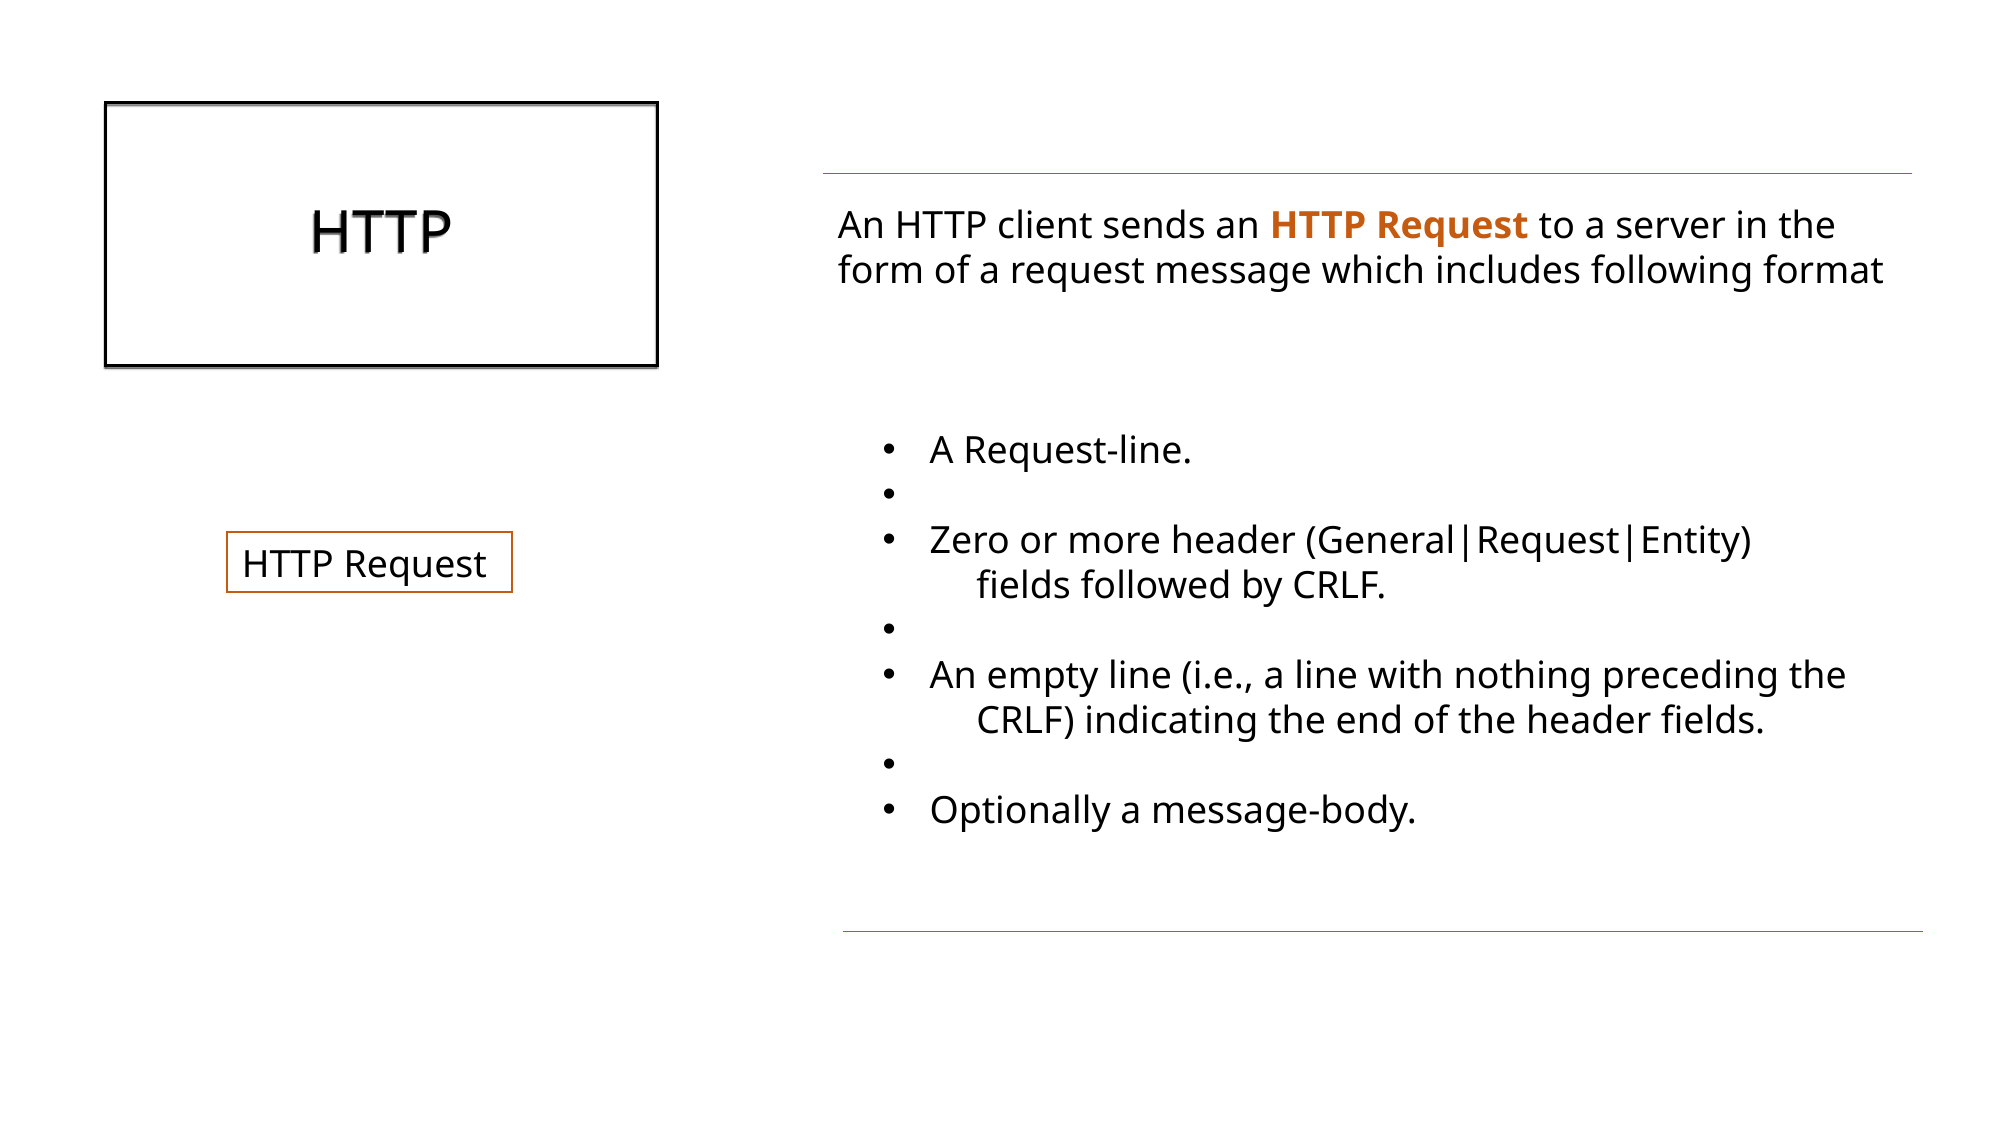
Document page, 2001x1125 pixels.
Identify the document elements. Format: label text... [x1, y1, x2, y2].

title HTTP [105, 102, 658, 366]
text_box An HTTP client sends an HTTP Request to a server in the form of a request message which includes following format [822, 193, 1919, 345]
text_box A Request-line. Zero or more header (General|Request|Entity) fields followed by CRLF. An empty line (i.e., a line with nothing preceding the CRLF) indicating the end of the header fields. Optionally a message-body. [867, 418, 1868, 889]
text_box HTTP Request [227, 532, 512, 592]
